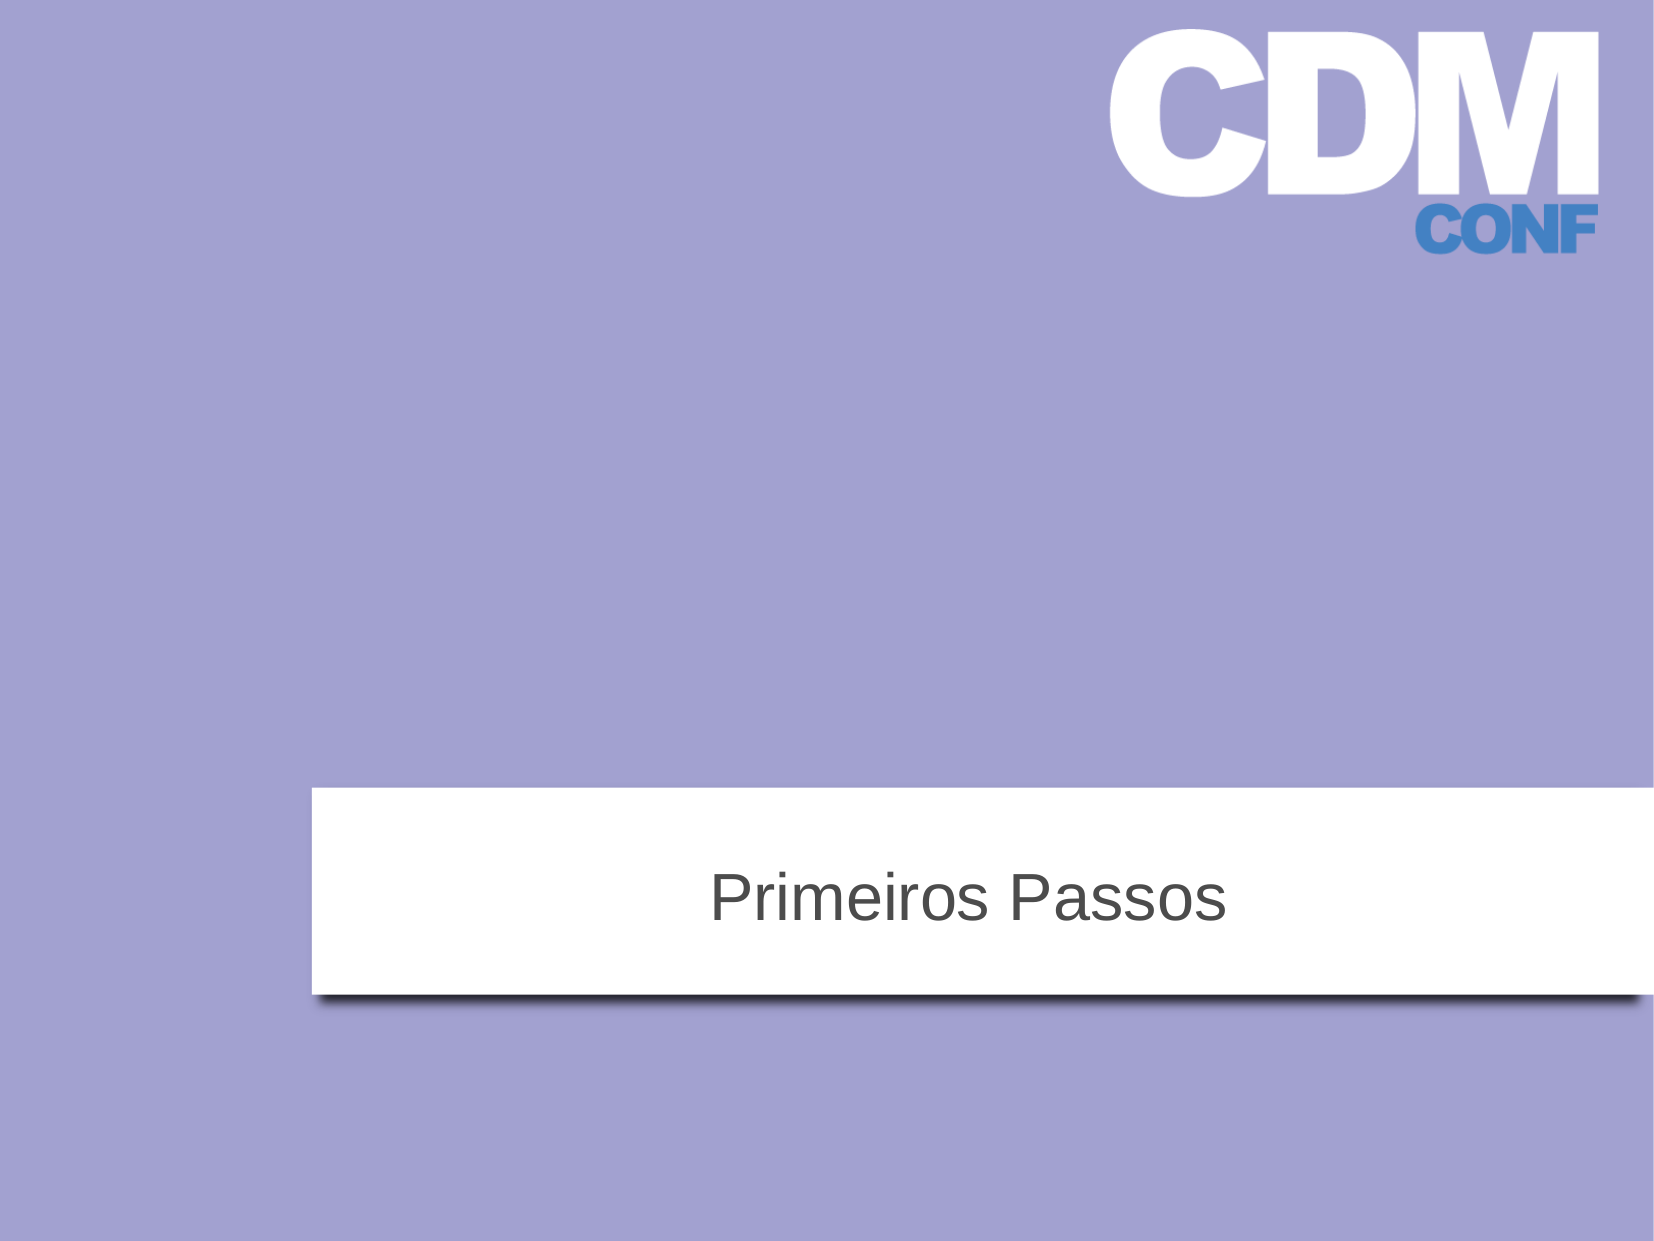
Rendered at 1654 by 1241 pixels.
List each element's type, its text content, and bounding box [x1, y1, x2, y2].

picture [0, 0, 1654, 1241]
subtitle Primeiros Passos [307, 785, 1630, 1010]
